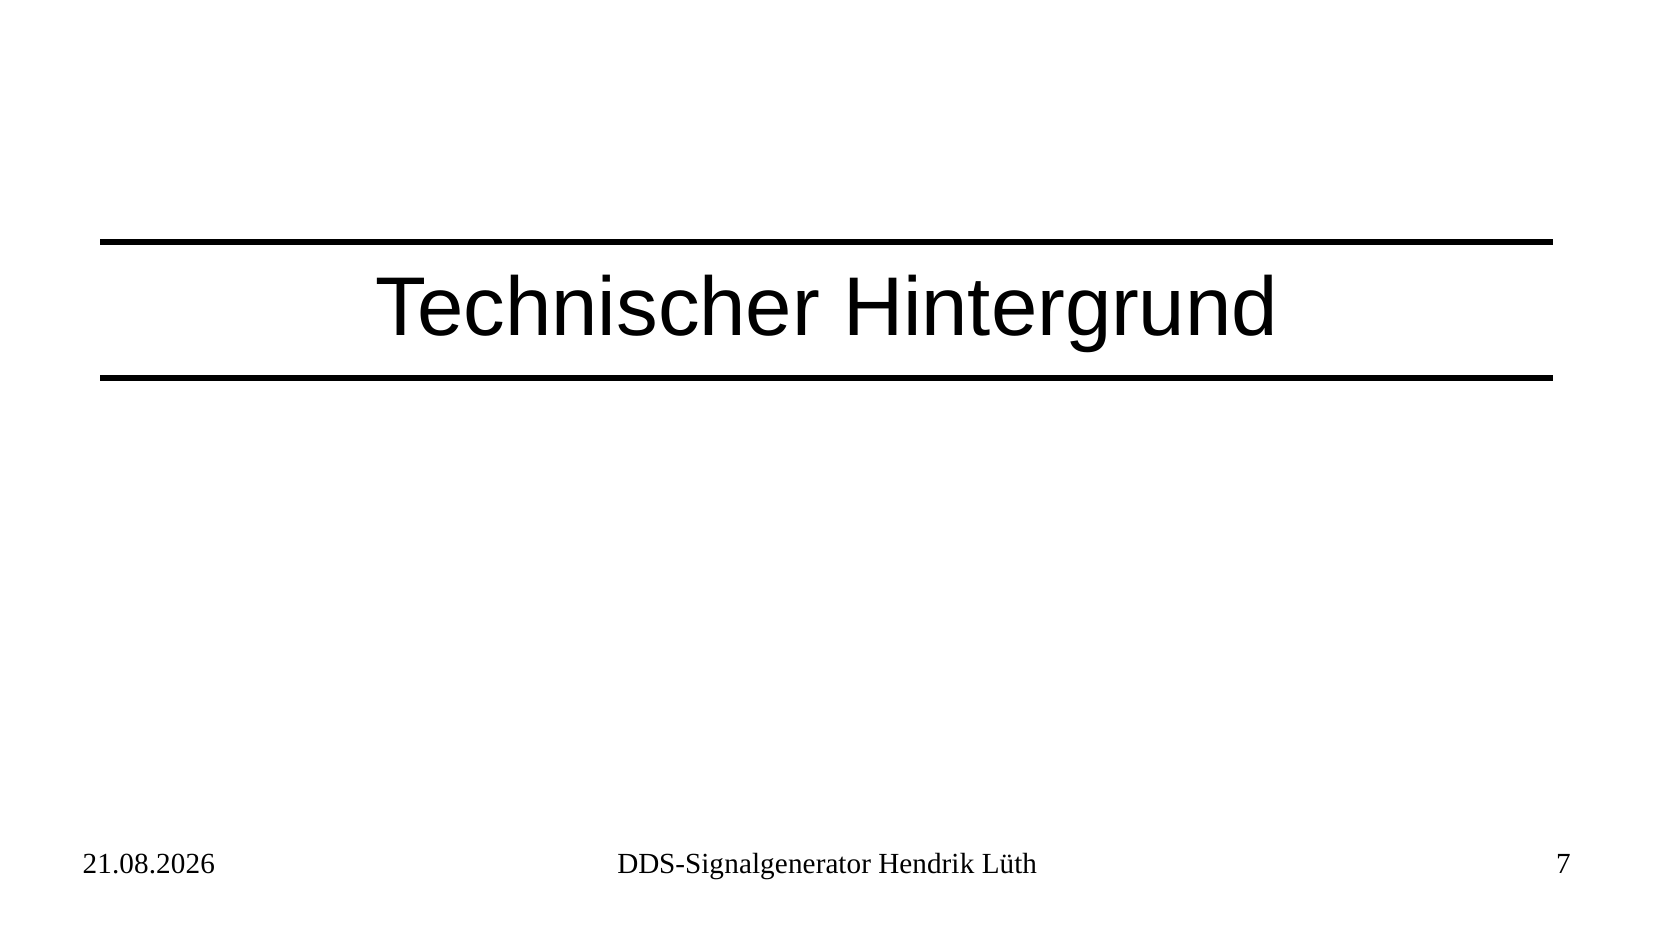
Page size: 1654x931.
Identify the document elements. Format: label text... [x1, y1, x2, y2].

title Technischer Hintergrund [82, 169, 1571, 443]
